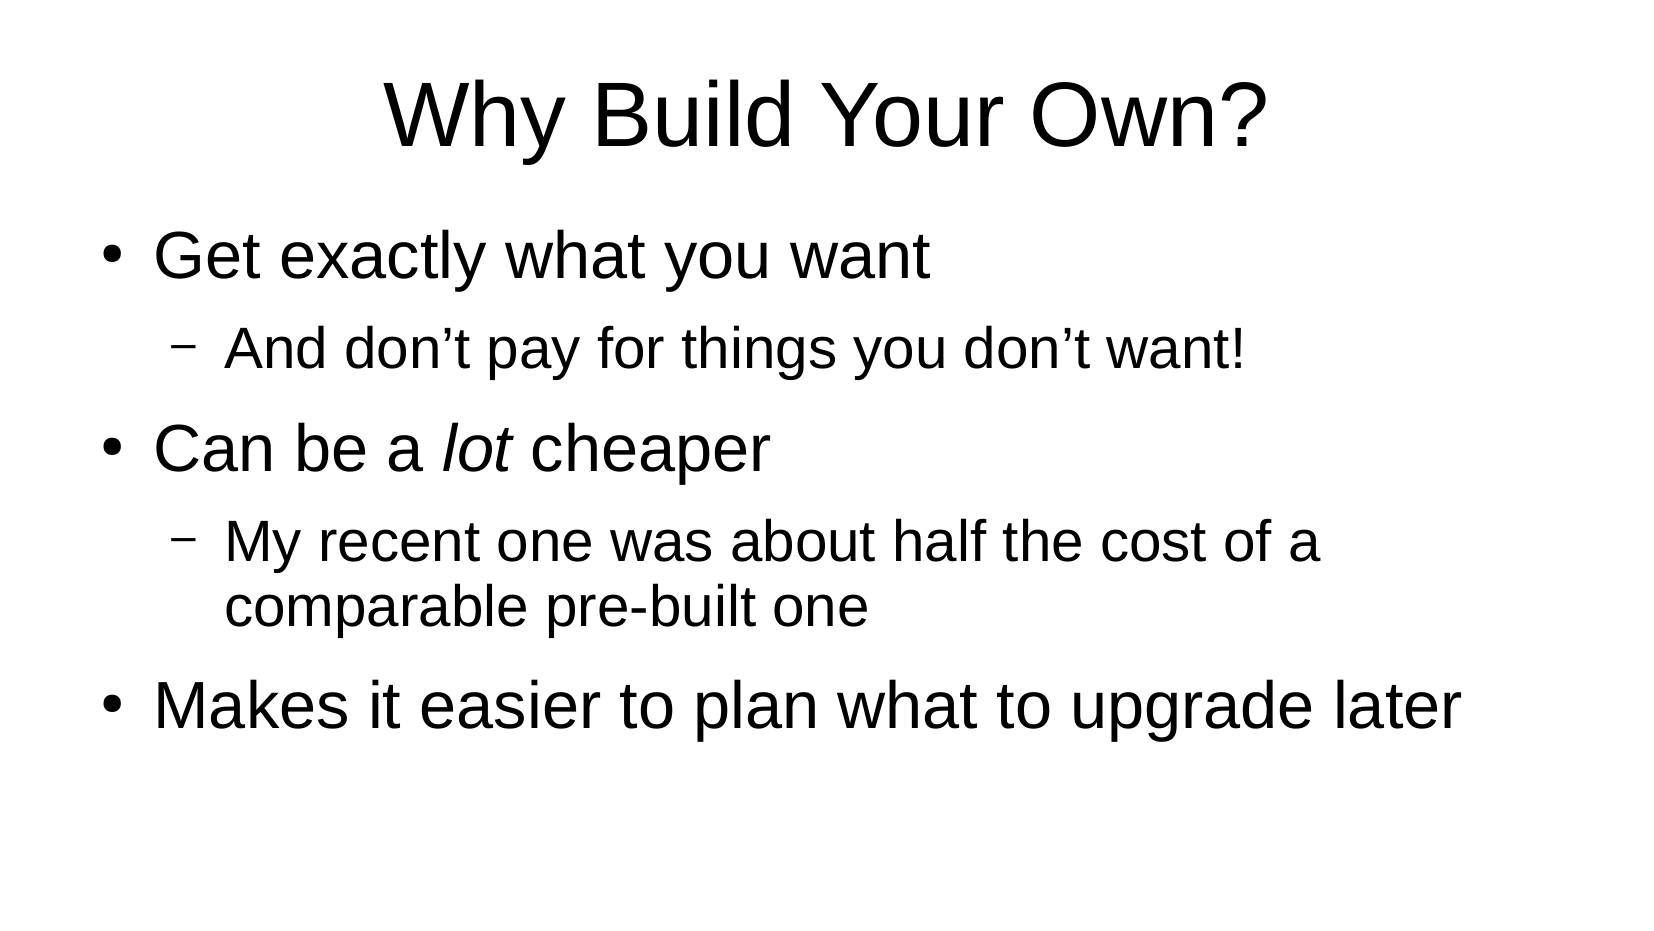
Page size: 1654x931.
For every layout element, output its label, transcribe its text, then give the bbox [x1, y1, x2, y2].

list Get exactly what you want And don’t pay for things you don’t want! Can be a lot cheaper My recent one was about half the cost of a comparable pre-built one Makes it easier to plan what to upgrade later [82, 217, 1571, 758]
title Why Build Your Own? [82, 37, 1571, 193]
